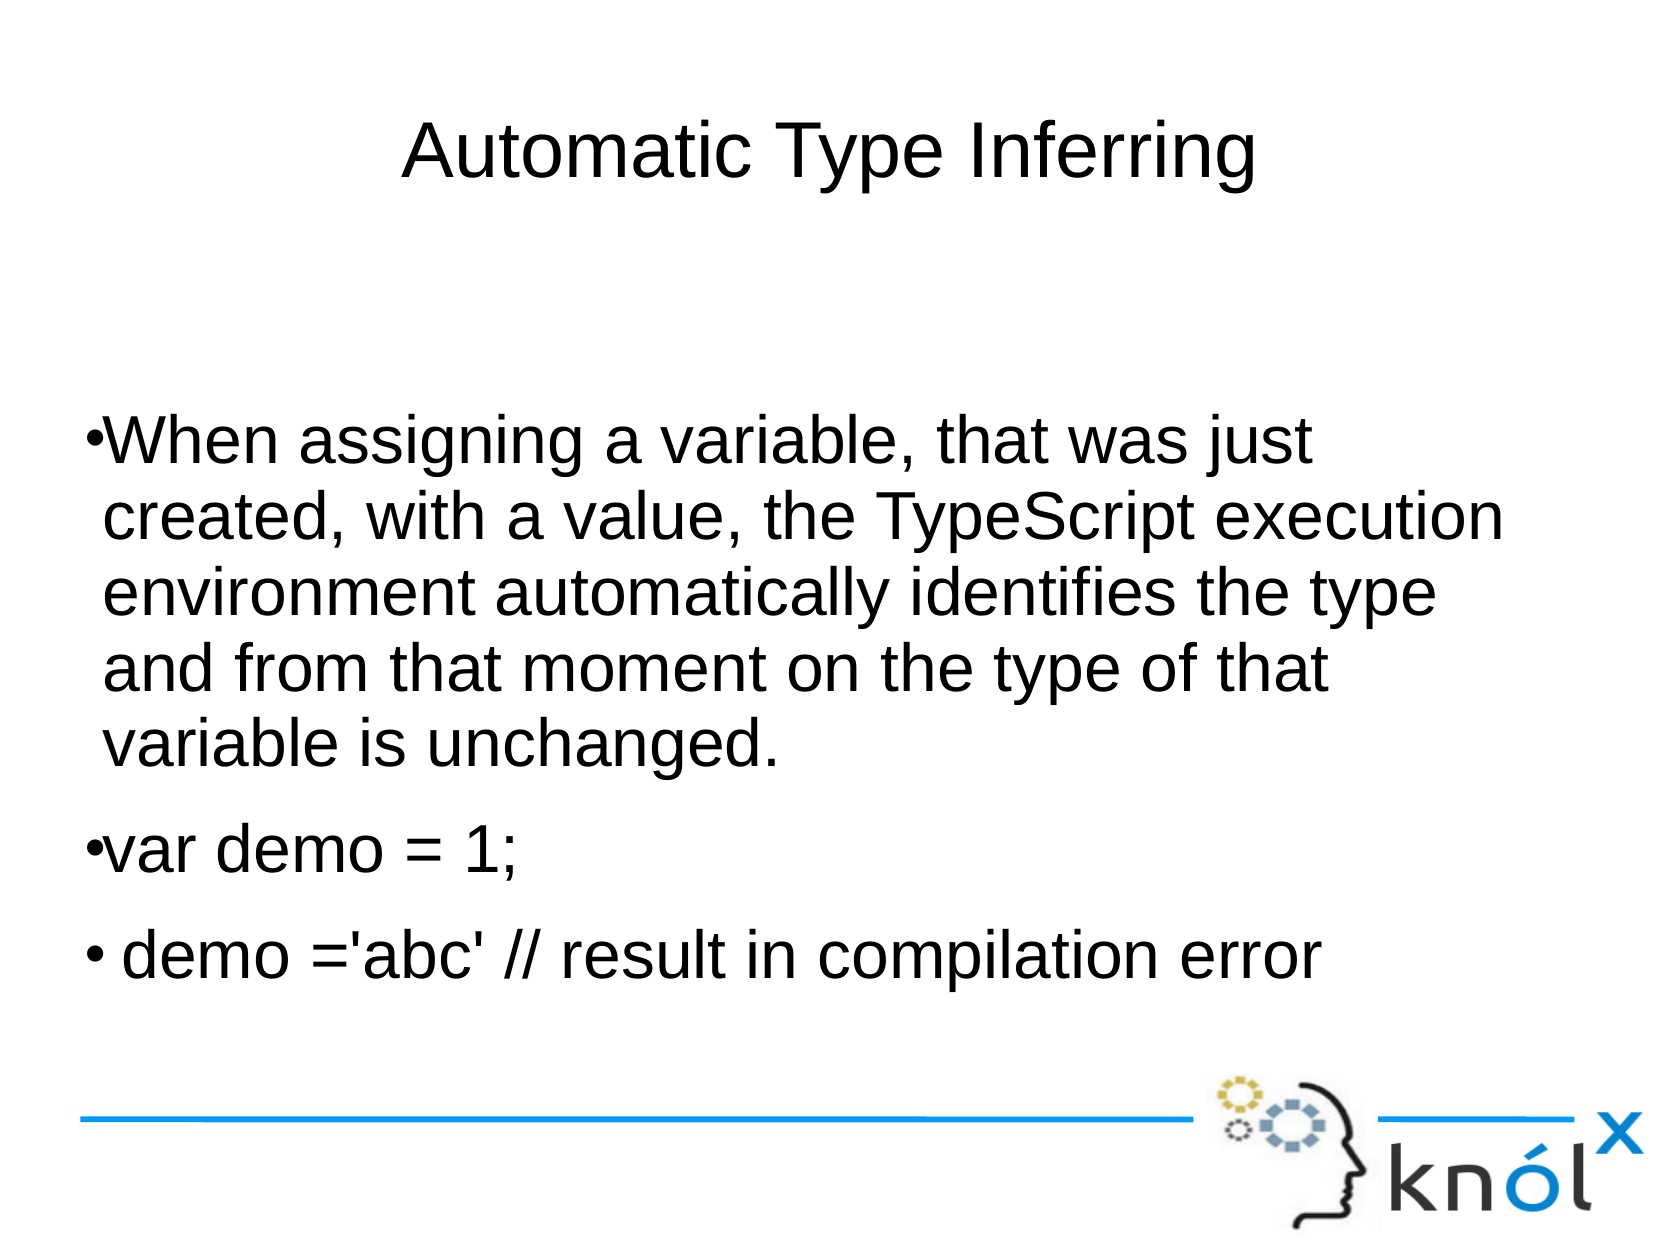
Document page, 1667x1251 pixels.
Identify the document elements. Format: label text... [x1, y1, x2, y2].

title Automatic Type Inferring [83, 49, 1578, 253]
list When assigning a variable, that was just created, with a value, the TypeScript execution environment automatically identifies the type and from that moment on the type of that variable is unchanged. var demo = 1; demo ='abc' // result in compilation error [83, 292, 1544, 1012]
picture [1205, 1073, 1655, 1239]
